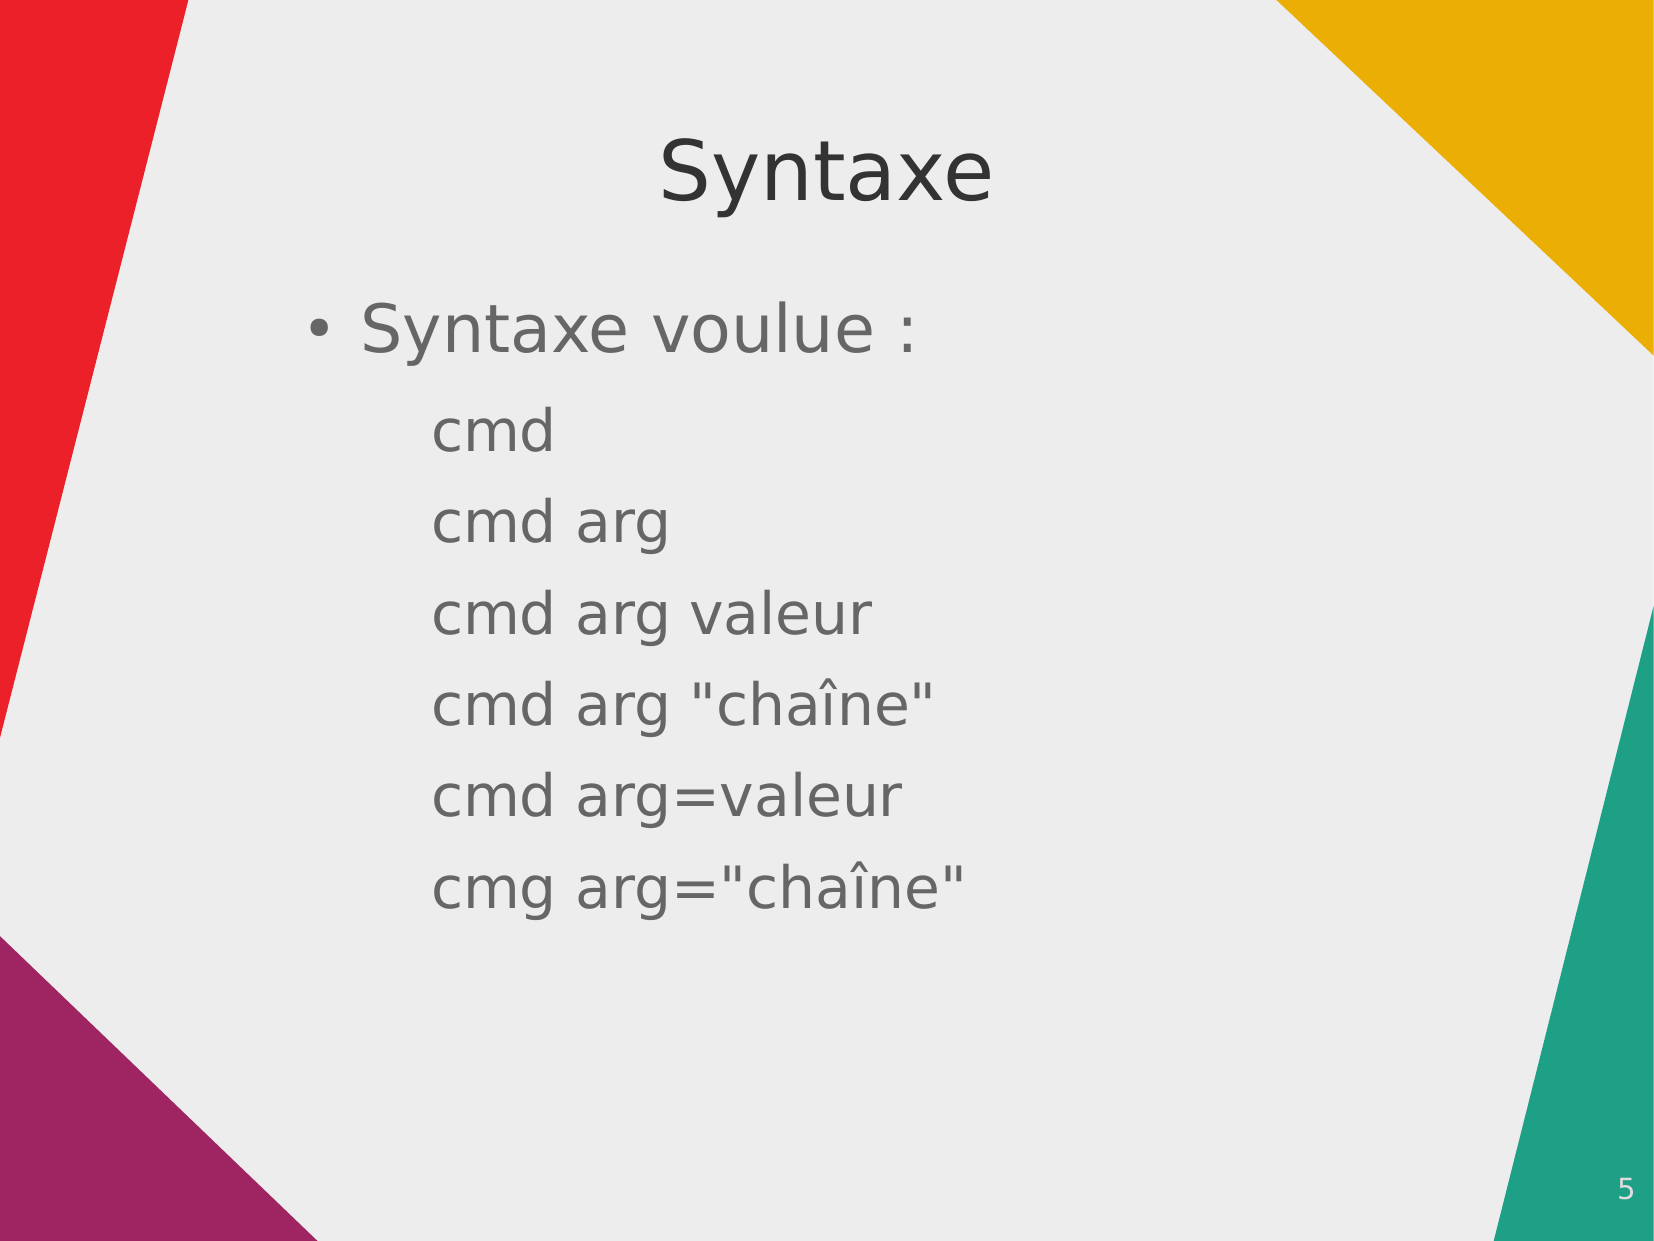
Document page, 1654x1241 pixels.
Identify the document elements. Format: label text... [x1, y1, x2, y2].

list Syntaxe voulue : cmd cmd arg cmd arg valeur cmd arg "chaîne" cmd arg=valeur cmg arg="chaîne" [289, 290, 1372, 1090]
title Syntaxe [114, 73, 1539, 271]
